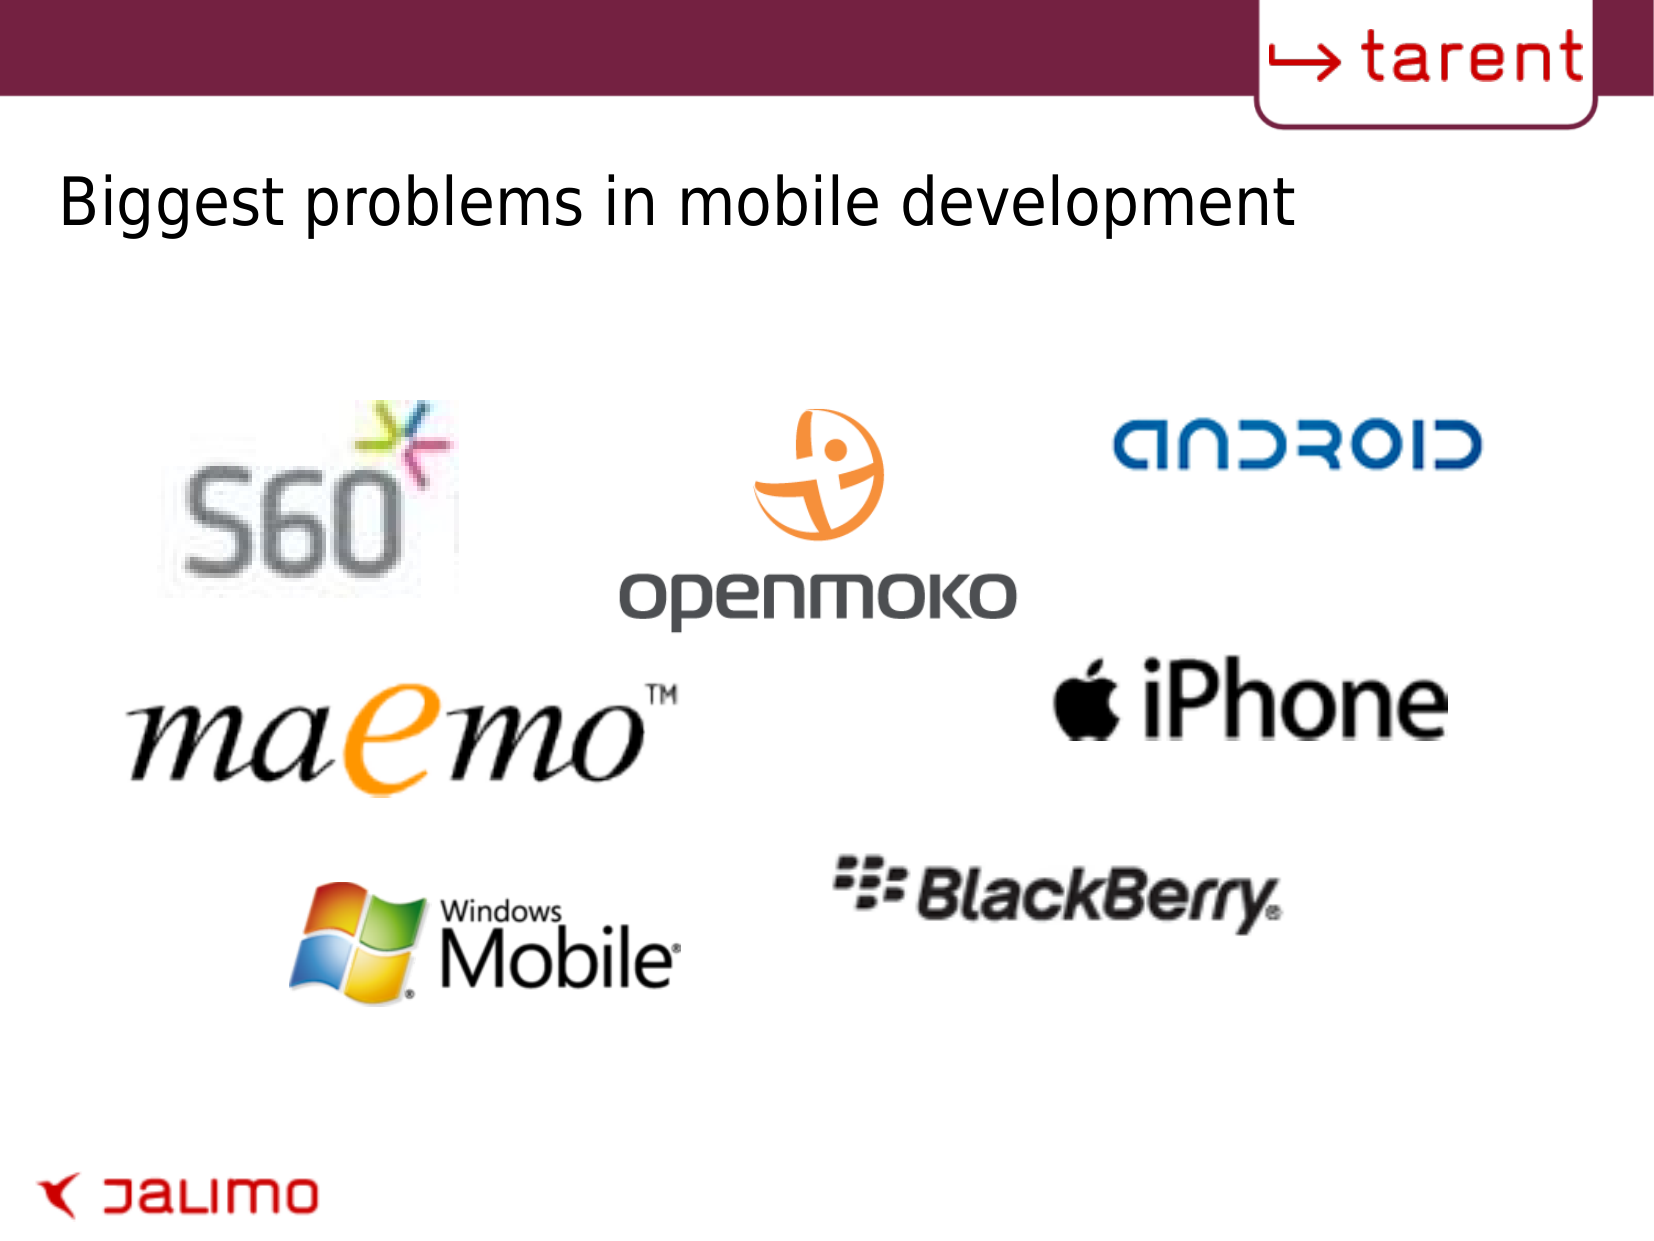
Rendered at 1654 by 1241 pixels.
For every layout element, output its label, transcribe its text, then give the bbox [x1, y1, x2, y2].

picture [289, 882, 681, 1007]
picture [825, 837, 1305, 945]
picture [123, 681, 686, 798]
picture [32, 1171, 324, 1222]
picture [1041, 654, 1448, 741]
picture [611, 398, 1024, 641]
title Biggest problems in mobile development [59, 162, 1625, 241]
picture [0, 0, 1654, 146]
picture [1105, 378, 1492, 518]
picture [157, 400, 459, 607]
